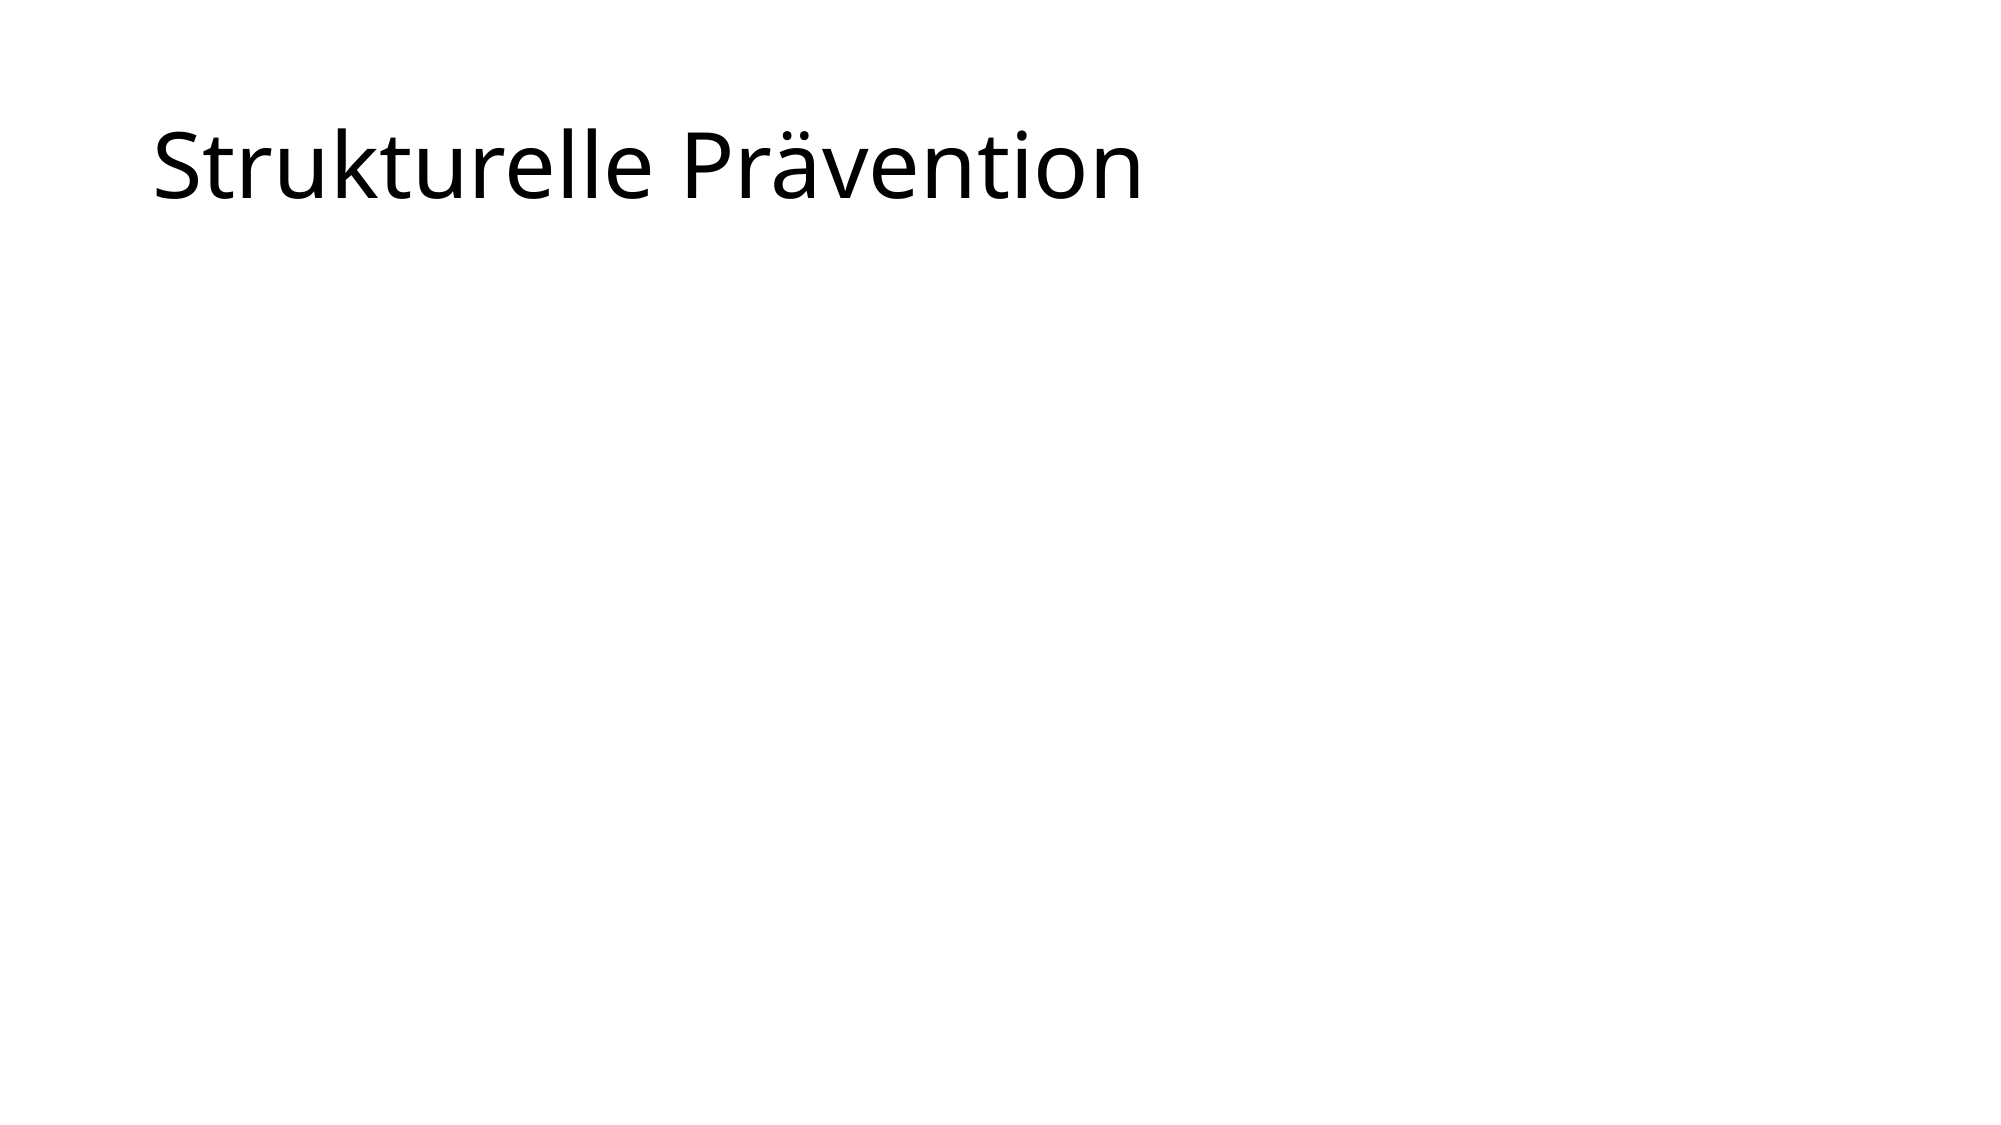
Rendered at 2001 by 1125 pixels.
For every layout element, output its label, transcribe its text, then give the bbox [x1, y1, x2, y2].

title Strukturelle Prävention [137, 59, 1863, 278]
